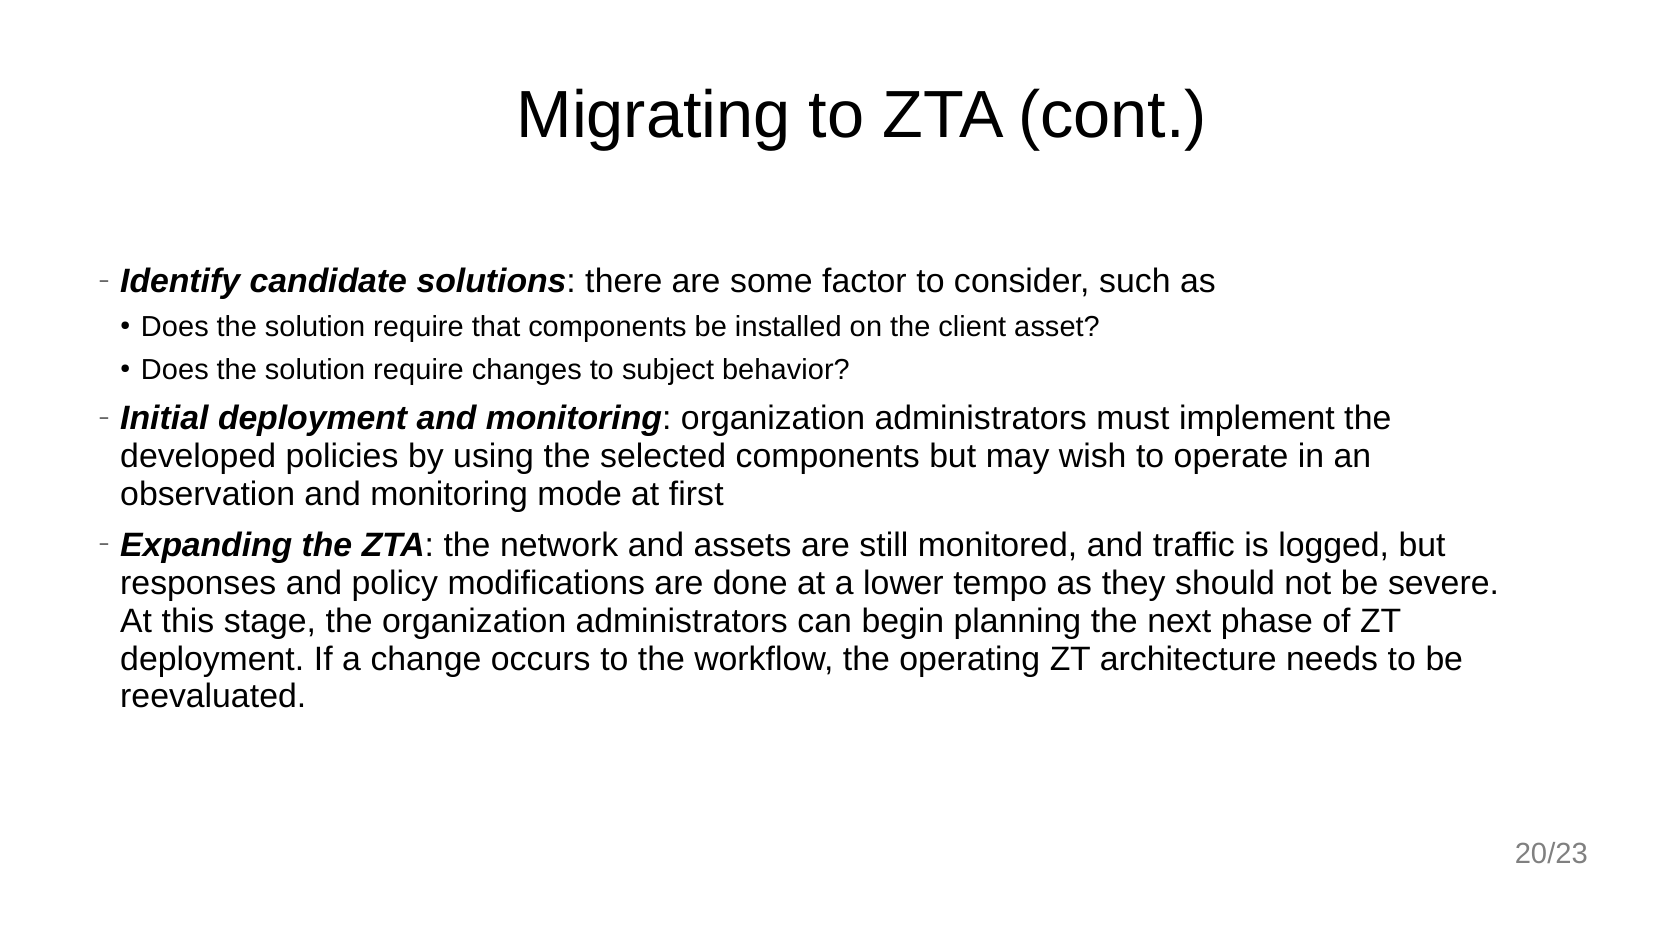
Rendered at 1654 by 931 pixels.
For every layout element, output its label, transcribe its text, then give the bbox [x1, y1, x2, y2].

title Migrating to ZTA (cont.) [82, 12, 1571, 218]
list Identify candidate solutions: there are some factor to consider, such as Does the solution require that components be installed on the client asset? Does the solution require changes to subject behavior? Initial deployment and monitoring: organization administrators must implement the developed policies by using the selected components but may wish to operate in an observation and monitoring mode at first Expanding the ZTA: the network and assets are still monitored, and traffic is logged, but responses and policy modifications are done at a lower tempo as they should not be severe. At this stage, the organization administrators can begin planning the next phase of ZT deployment. If a change occurs to the workflow, the operating ZT architecture needs to be reevaluated. [79, 262, 1501, 720]
text_box <number>/23 [1500, 829, 1651, 931]
